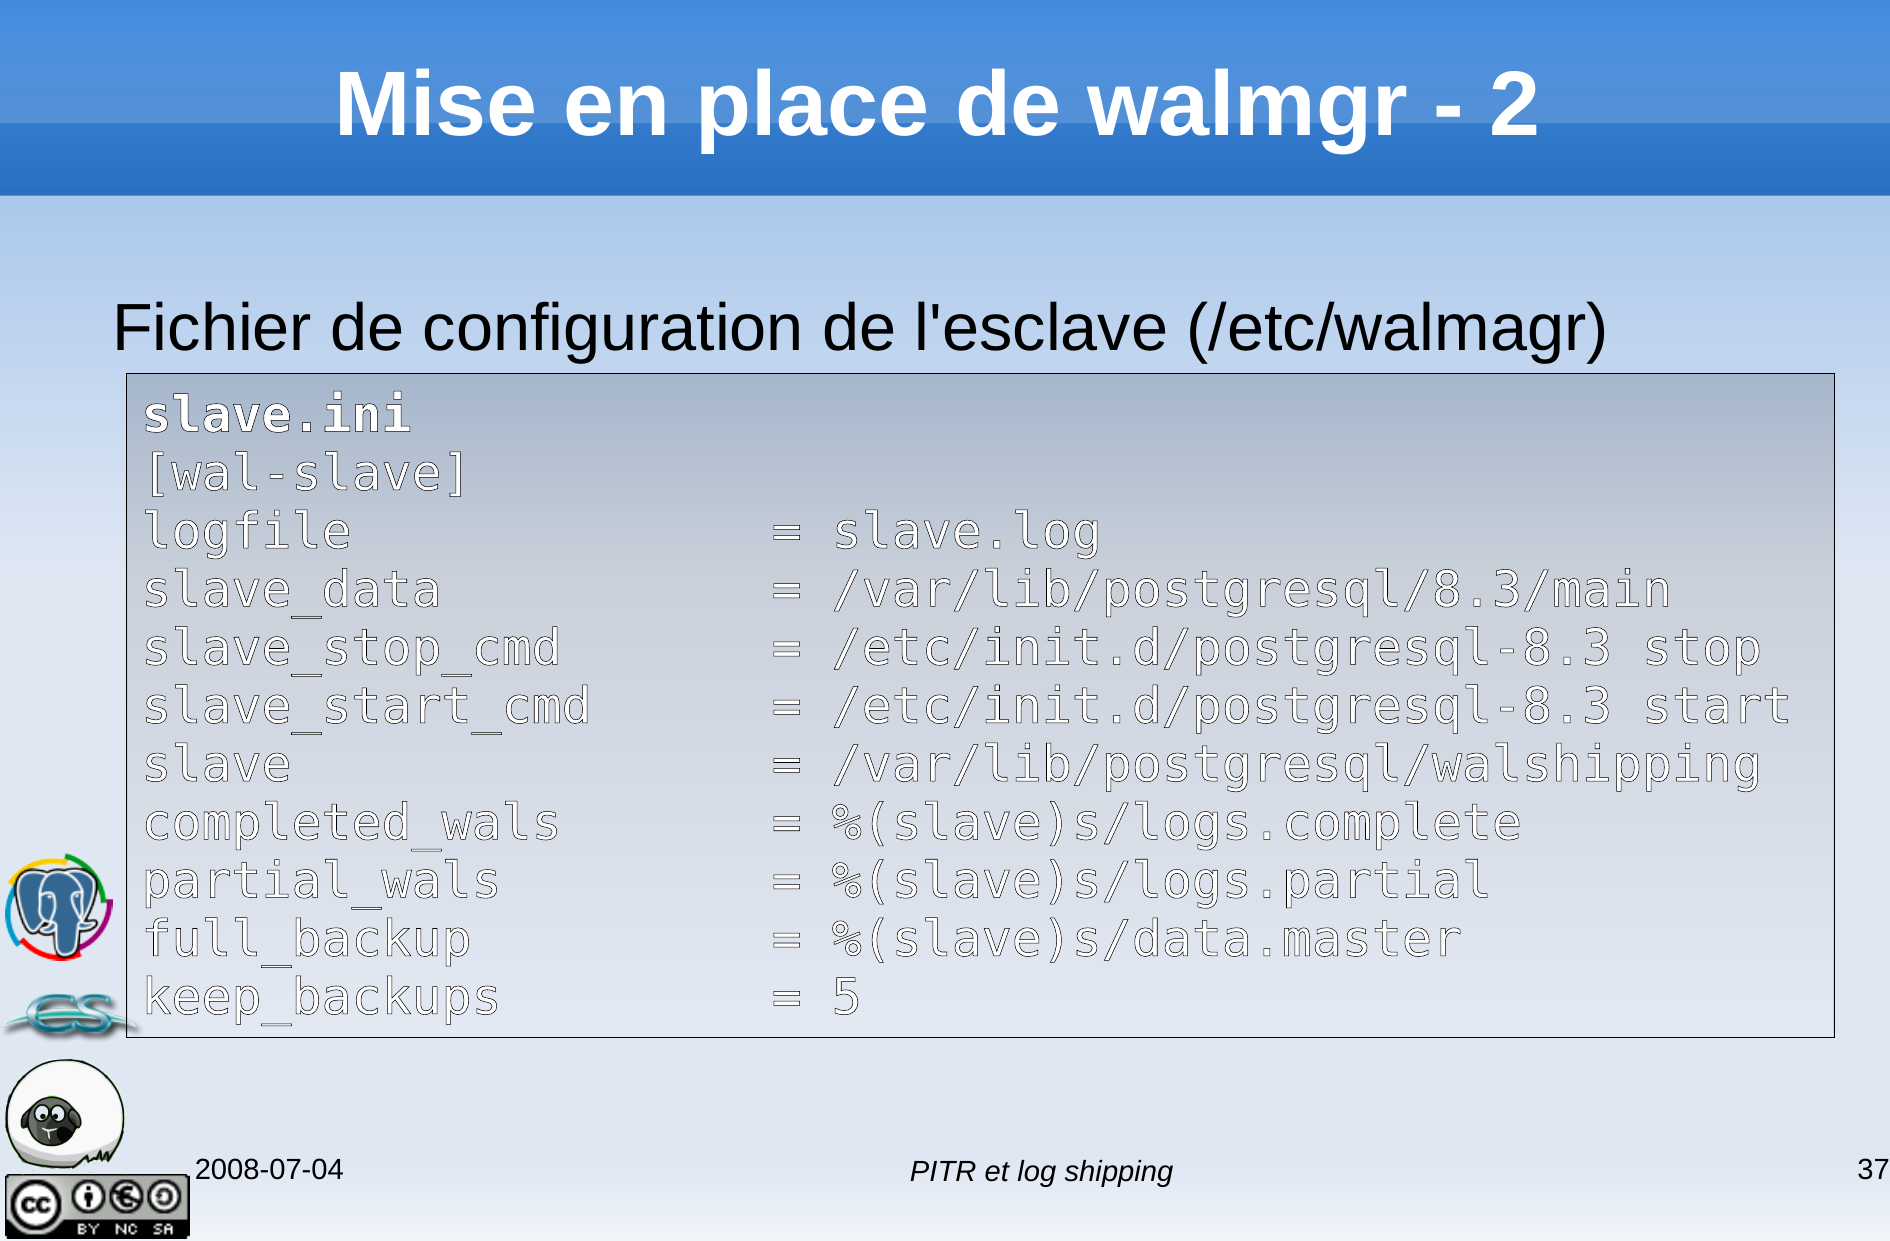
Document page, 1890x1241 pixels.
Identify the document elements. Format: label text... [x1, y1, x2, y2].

list Fichier de configuration de l'esclave (/etc/walmagr) [94, 290, 1796, 1094]
picture [0, 0, 1890, 1241]
title Mise en place de walmgr - 2 [87, 7, 1789, 200]
text_box slave.ini [wal-slave] logfile = slave.log slave_data = /var/lib/postgresql/8.3/main slave_stop_cmd = /etc/init.d/postgresql-8.3 stop slave_start_cmd = /etc/init.d/postgresql-8.3 start slave = /var/lib/postgresql/walshipping completed_wals = %(slave)s/logs.complete partial_wals = %(slave)s/logs.partial full_backup = %(slave)s/data.master keep_backups = 5 [126, 373, 1835, 1038]
